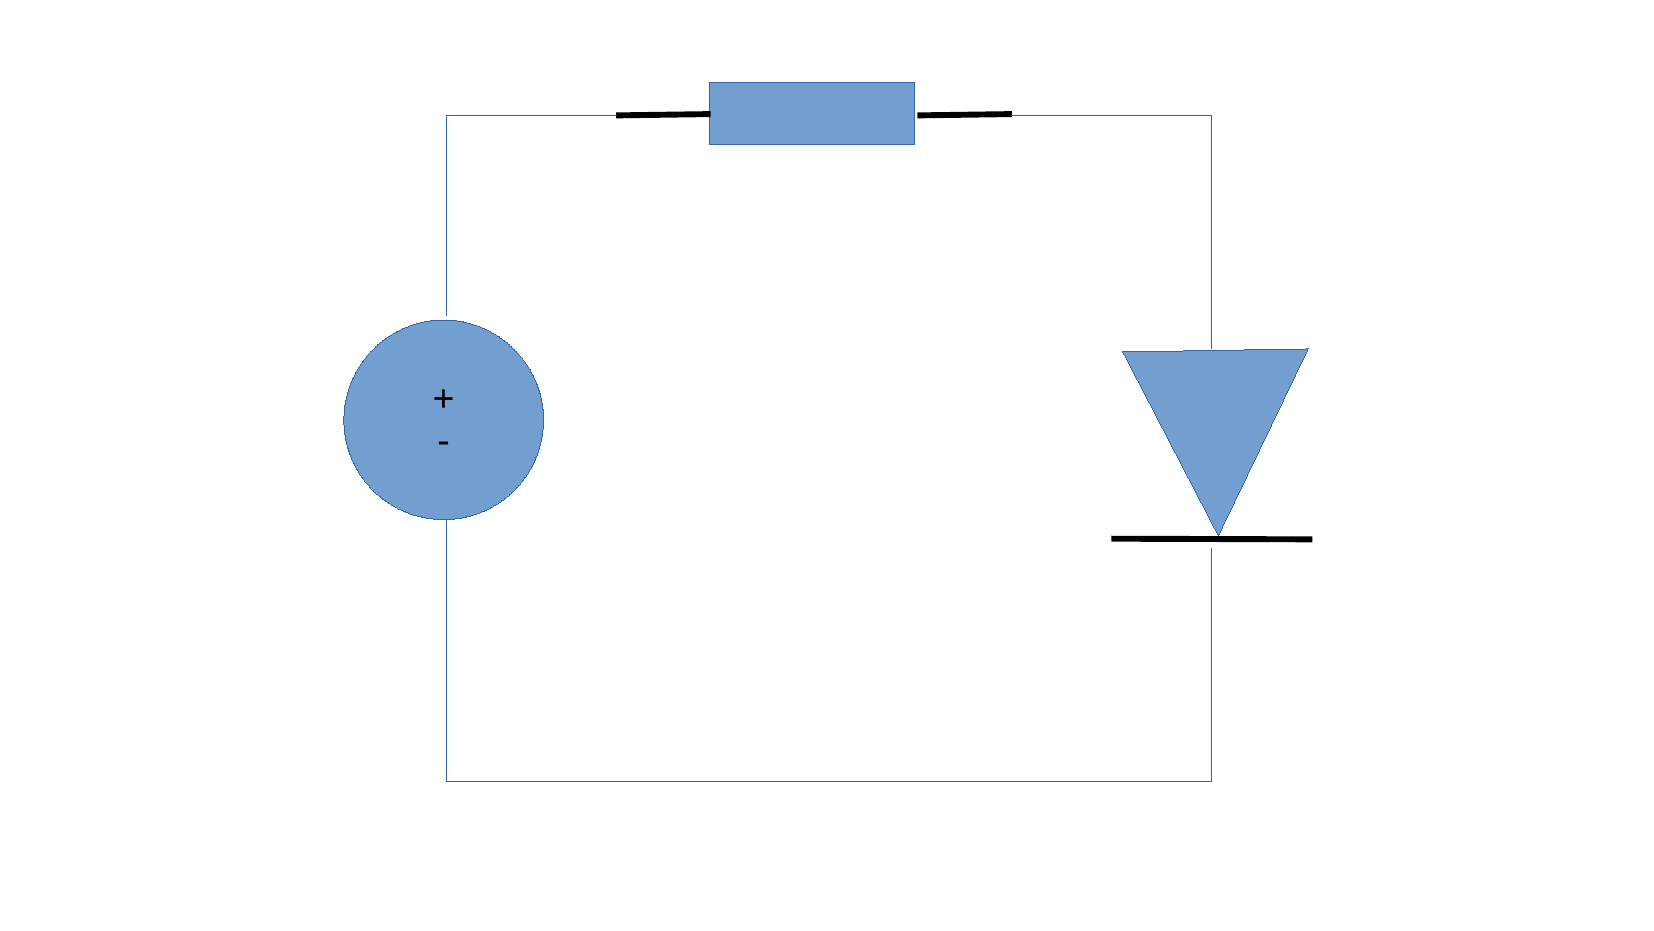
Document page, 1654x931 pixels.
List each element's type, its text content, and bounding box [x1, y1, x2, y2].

text_box + - [343, 320, 544, 520]
text_box [709, 82, 915, 145]
text_box [1122, 348, 1309, 536]
